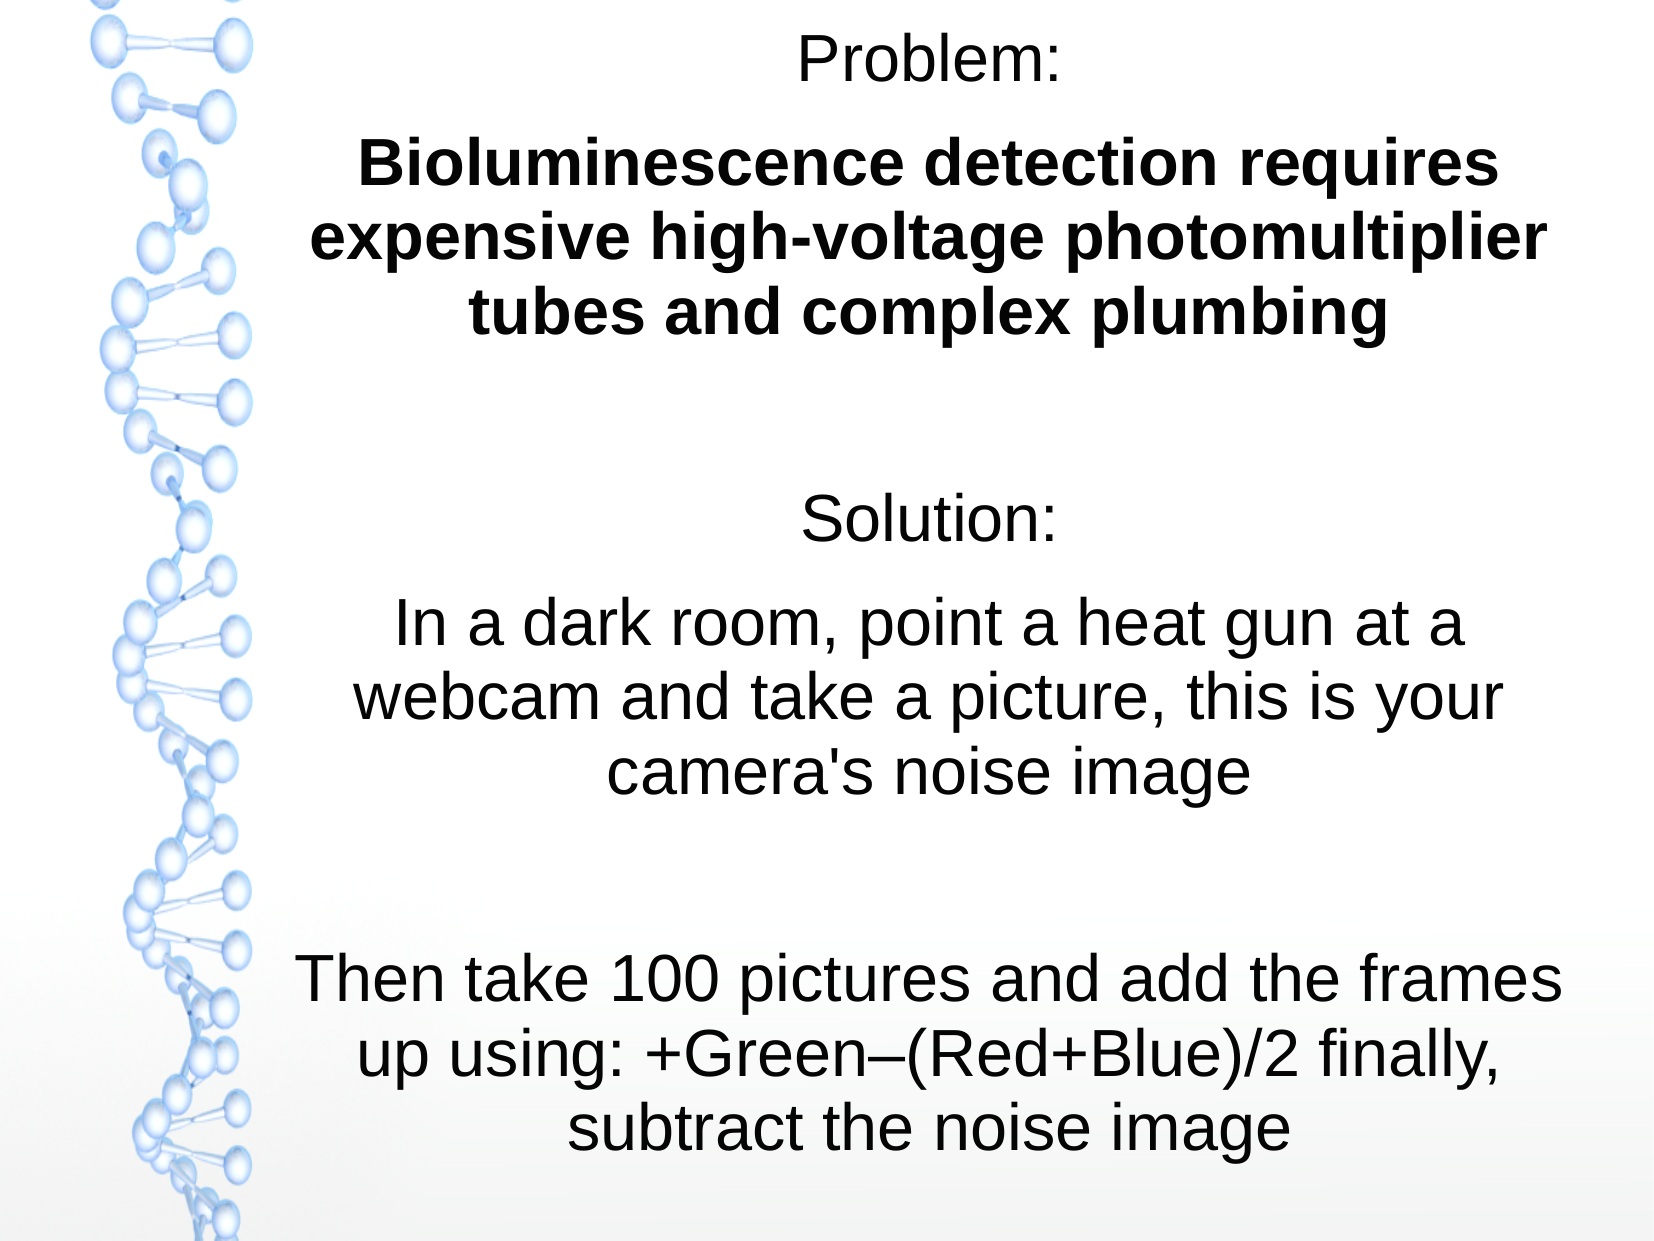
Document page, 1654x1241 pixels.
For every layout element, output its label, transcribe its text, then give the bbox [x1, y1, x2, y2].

picture [0, 0, 1654, 1241]
subtitle Problem: Bioluminescence detection requires expensive high-voltage photomultiplier tubes and complex plumbing Solution: In a dark room, point a heat gun at a webcam and take a picture, this is your camera's noise image Then take 100 pictures and add the frames up using: +Green–(Red+Blue)/2 finally, subtract the noise image [265, 22, 1595, 1166]
